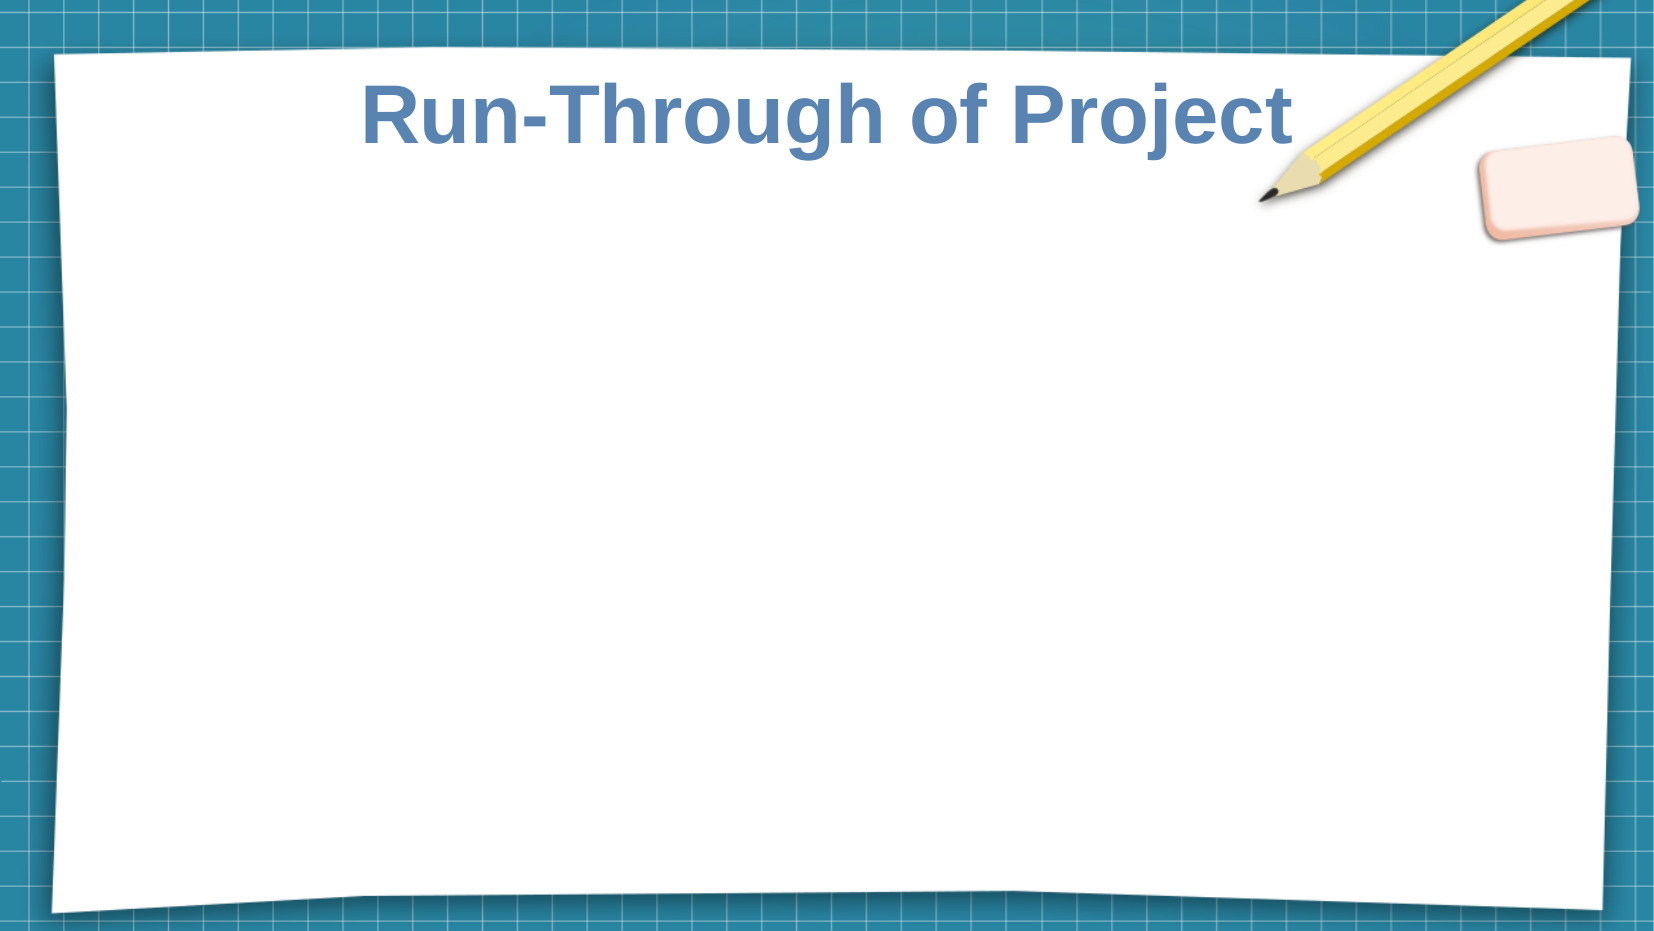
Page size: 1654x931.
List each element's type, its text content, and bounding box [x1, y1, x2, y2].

picture [0, 0, 1654, 931]
title Run-Through of Project [82, 37, 1571, 193]
